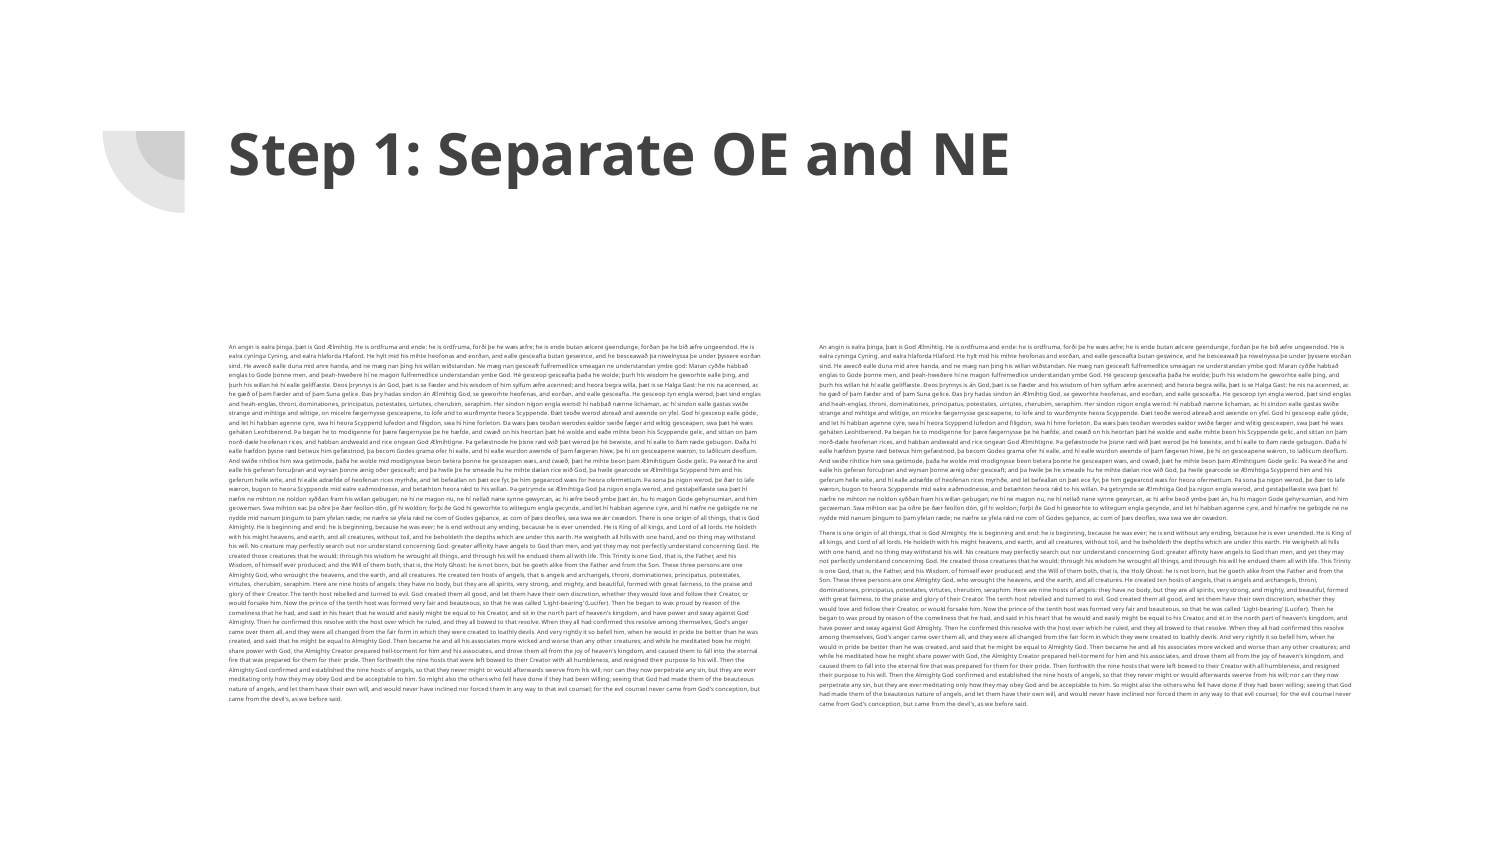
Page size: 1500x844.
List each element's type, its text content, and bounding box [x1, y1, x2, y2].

title Step 1: Separate OE and NE [213, 98, 1368, 263]
list An angin is ealra þinga, þæt is God Ælmihtig. He is ordfruma and ende: he is ordfruma, forði þe he wæs æfre; he is ende butan ælcere geendunge, forðan þe he bið æfre ungeendod. He is ealra cyninga Cyning, and ealra hlaforda Hlaford. He hylt mid his mihte heofonas and eorðan, and ealle gesceafta butan geswince, and he besceawað þa niwelnyssa þe under þyssere eorðan sind. He awecð ealle duna mid anre handa, and ne mæg nan þing his willan wiðstandan. Ne mæg nan gesceaft fulfremedlice smeagan ne understandan ymbe god: Maran cyððe habbað englas to Gode þonne men, and þeah-hweðere hí ne magon fulfremedlice understandan ymbe God. Hé gesceop gesceafta þaða he wolde; þurh his wisdom he geworhte ealle þing, and þurh his willan hé hí ealle geliffæste. Ðeos þrynnys is án God, þæt is se Fæder and his wisdom of him sylfum æfre acenned; and heora begra willa, þæt is se Halga Gast: he nis na acenned, ac he gæð of þam Fæder and of þam Suna gelice. Ðas þry hadas sindon án Ælmihtig God, se geworhte heofenas, and eorðan, and ealle gesceafta. He gesceop tyn engla werod, þæt sind englas and heah-englas, throni, dominationes, principatus, potestates, uirtutes, cherubim, seraphim. Her sindon nigon engla werod: hí nabbað nænne lichaman, ac hí sindon ealle gastas swiðe strange and mihtige and wlitige, on micelre fægernysse gesceapene, to lofe and to wurðmynte heora Scyppende. Ðæt teoðe werod abreað and awende on yfel. God hí gesceop ealle góde, and let hí habban agenne cyre, swa hí heora Scyppend lufedon and filigdon, swa hí hine forleton. Ða wæs þæs teoðan werodes ealdor swiðe fæger and wlitig gesceapen, swa þæt hé wæs geháten Leohtberend. Þa began he to modigenne for þære fægernysse þe he hæfde, and cwæð on his heortan þæt hé wolde and eaðe mihte beon his Scyppende gelic, and sittan on þam norð-dæle heofenan rices, and habban andweald and rice ongean God Ælmihtigne. Þa gefæstnode he þisne ræd wið þæt werod þe hé bewiste, and hí ealle to ðam ræde gebugon. Ðaða hí ealle hæfdon þysne ræd betwux him gefæstnod, þa becom Godes grama ofer hí ealle, and hí ealle wurdon awende of þam fægeran híwe, þe hí on gesceapene wæron, to laðlicum deoflum. And swiðe rihtlice him swa getimode, þaða he wolde mid modignysse beon betera þonne he gesceapen wæs, and cwæð, þæt he mihte beon þam Ælmihtigum Gode gelíc. Þa wearð he and ealle his geferan forcuþran and wyrsan þonne ænig oðer gesceaft; and þa hwile þe he smeade hu he mihte dælan rice wið God, þa hwile gearcode se Ælmihtiga Scyppend him and his geferum helle wíte, and hí ealle adræfde of heofenan rices myrhðe, and let befeallan on þæt ece fyr, þe him gegearcod wæs for heora ofermettum. Þa sona þa nigon werod, þe ðær to lafe wæron, bugon to heora Scyppende mid ealre eaðmodnesse, and betæhton heora rǽd to his willan. Þa getrymde se Ælmihtiga God þa nigon engla werod, and gestaþelfæste swa þæt hí næfre ne mihton ne noldon syððan fram his willan gebugan; ne hí ne magon nu, ne hí nellað nane synne gewyrcan, ac hi æfre beoð ymbe þæt án, hu hi magon Gode gehyrsumian, and him gecweman. Swa mihton eac þa oðre þe ðær feollon dón, gif hi woldon; forþi ðe God hí geworhte to wlitegum engla gecynde, and let hí habban agenne cyre, and hí næfre ne gebigde ne ne nydde mid nanum þingum to þam yfelan ræde; ne næfre se yfela rǽd ne com of Godes geþance, ac com of þæs deofles, swa swa we ǽr cwædon. There is one origin of all things, that is God Almighty. He is beginning and end: he is beginning, because he was ever; he is end without any ending, because he is ever unended. He is King of all kings, and Lord of all lords. He holdeth with his might heavens, and earth, and all creatures, without toil, and he beholdeth the depths which are under this earth. He weigheth all hills with one hand, and no thing may withstand his will. No creature may perfectly search out nor understand concerning God: greater affinity have angels to God than men, and yet they may not perfectly understand concerning God. He created those creatures that he would; through his wisdom he wrought all things, and through his will he endued them all with life. This Trinity is one God, that is, the Father, and his Wisdom, of himself ever produced; and the Will of them both, that is, the Holy Ghost: he is not born, but he goeth alike from the Father and from the Son. These three persons are one Almighty God, who wrought the heavens, and the earth, and all creatures. He created ten hosts of angels, that is angels and archangels, throni, dominationes, principatus, potestates, virtutes, cherubim, seraphim. Here are nine hosts of angels: they have no body, but they are all spirits, very strong, and mighty, and beautiful, formed with great fairness, to the praise and glory of their Creator. The tenth host rebelled and turned to evil. God created them all good, and let them have their own discretion, whether they would love and follow their Creator, or would forsake him. Now the prince of the tenth host was formed very fair and beauteous, so that he was called 'Light-bearing' (Lucifer). Then he began to wax proud by reason of the comeliness that he had, and said in his heart that he would and easily might be equal to his Creator, and sit in the north part of heaven's kingdom, and have power and sway against God Almighty. Then he confirmed this resolve with the host over which he ruled, and they all bowed to that resolve. When they all had confirmed this resolve among themselves, God's anger came over them all, and they were all changed from the fair form in which they were created to loathly devils. And very rightly it so befell him, when he would in pride be better than he was created, and said that he might be equal to Almighty God. Then became he and all his associates more wicked and worse than any other creatures; and while he meditated how he might share power with God, the Almighty Creator prepared hell-torment for him and his associates, and drove them all from the joy of heaven's kingdom, and caused them to fall into the eternal fire that was prepared for them for their pride. Then forthwith the nine hosts that were left bowed to their Creator with all humbleness, and resigned their purpose to his will. Then the Almighty God confirmed and established the nine hosts of angels, so that they never might or would afterwards swerve from his will; nor can they now perpetrate any sin, but they are ever meditating only how they may obey God and be acceptable to him. So might also the others who fell have done if they had been willing; seeing that God had made them of the beauteous nature of angels, and let them have their own will, and would never have inclined nor forced them in any way to that evil counsel; for the evil counsel never came from God's conception, but came from the devil's, as we before said. [213, 326, 777, 744]
list An angin is ealra þinga, þæt is God Ælmihtig. He is ordfruma and ende: he is ordfruma, forði þe he wæs æfre; he is ende butan ælcere geendunge, forðan þe he bið æfre ungeendod. He is ealra cyninga Cyning, and ealra hlaforda Hlaford. He hylt mid his mihte heofonas and eorðan, and ealle gesceafta butan geswince, and he besceawað þa niwelnyssa þe under þyssere eorðan sind. He awecð ealle duna mid anre handa, and ne mæg nan þing his willan wiðstandan. Ne mæg nan gesceaft fulfremedlice smeagan ne understandan ymbe god: Maran cyððe habbað englas to Gode þonne men, and þeah-hweðere hí ne magon fulfremedlice understandan ymbe God. Hé gesceop gesceafta þaða he wolde; þurh his wisdom he geworhte ealle þing, and þurh his willan hé hí ealle geliffæste. Ðeos þrynnys is án God, þæt is se Fæder and his wisdom of him sylfum æfre acenned; and heora begra willa, þæt is se Halga Gast: he nis na acenned, ac he gæð of þam Fæder and of þam Suna gelice. Ðas þry hadas sindon án Ælmihtig God, se geworhte heofenas, and eorðan, and ealle gesceafta. He gesceop tyn engla werod, þæt sind englas and heah-englas, throni, dominationes, principatus, potestates, uirtutes, cherubim, seraphim. Her sindon nigon engla werod: hí nabbað nænne lichaman, ac hí sindon ealle gastas swiðe strange and mihtige and wlitige, on micelre fægernysse gesceapene, to lofe and to wurðmynte heora Scyppende. Ðæt teoðe werod abreað and awende on yfel. God hí gesceop ealle góde, and let hí habban agenne cyre, swa hí heora Scyppend lufedon and filigdon, swa hí hine forleton. Ða wæs þæs teoðan werodes ealdor swiðe fæger and wlitig gesceapen, swa þæt hé wæs geháten Leohtberend. Þa began he to modigenne for þære fægernysse þe he hæfde, and cwæð on his heortan þæt hé wolde and eaðe mihte beon his Scyppende gelic, and sittan on þam norð-dæle heofenan rices, and habban andweald and rice ongean God Ælmihtigne. Þa gefæstnode he þisne ræd wið þæt werod þe hé bewiste, and hí ealle to ðam ræde gebugon. Ðaða hí ealle hæfdon þysne ræd betwux him gefæstnod, þa becom Godes grama ofer hí ealle, and hí ealle wurdon awende of þam fægeran híwe, þe hí on gesceapene wæron, to laðlicum deoflum. And swiðe rihtlice him swa getimode, þaða he wolde mid modignysse beon betera þonne he gesceapen wæs, and cwæð, þæt he mihte beon þam Ælmihtigum Gode gelíc. Þa wearð he and ealle his geferan forcuþran and wyrsan þonne ænig oðer gesceaft; and þa hwile þe he smeade hu he mihte dælan rice wið God, þa hwile gearcode se Ælmihtiga Scyppend him and his geferum helle wíte, and hí ealle adræfde of heofenan rices myrhðe, and let befeallan on þæt ece fyr, þe him gegearcod wæs for heora ofermettum. Þa sona þa nigon werod, þe ðær to lafe wæron, bugon to heora Scyppende mid ealre eaðmodnesse, and betæhton heora rǽd to his willan. Þa getrymde se Ælmihtiga God þa nigon engla werod, and gestaþelfæste swa þæt hí næfre ne mihton ne noldon syððan fram his willan gebugan; ne hí ne magon nu, ne hí nellað nane synne gewyrcan, ac hi æfre beoð ymbe þæt án, hu hi magon Gode gehyrsumian, and him gecweman. Swa mihton eac þa oðre þe ðær feollon dón, gif hi woldon; forþi ðe God hí geworhte to wlitegum engla gecynde, and let hí habban agenne cyre, and hí næfre ne gebigde ne ne nydde mid nanum þingum to þam yfelan ræde; ne næfre se yfela rǽd ne com of Godes geþance, ac com of þæs deofles, swa swa we ǽr cwædon. There is one origin of all things, that is God Almighty. He is beginning and end: he is beginning, because he was ever; he is end without any ending, because he is ever unended. He is King of all kings, and Lord of all lords. He holdeth with his might heavens, and earth, and all creatures, without toil, and he beholdeth the depths which are under this earth. He weigheth all hills with one hand, and no thing may withstand his will. No creature may perfectly search out nor understand concerning God: greater affinity have angels to God than men, and yet they may not perfectly understand concerning God. He created those creatures that he would; through his wisdom he wrought all things, and through his will he endued them all with life. This Trinity is one God, that is, the Father, and his Wisdom, of himself ever produced; and the Will of them both, that is, the Holy Ghost: he is not born, but he goeth alike from the Father and from the Son. These three persons are one Almighty God, who wrought the heavens, and the earth, and all creatures. He created ten hosts of angels, that is angels and archangels, throni, dominationes, principatus, potestates, virtutes, cherubim, seraphim. Here are nine hosts of angels: they have no body, but they are all spirits, very strong, and mighty, and beautiful, formed with great fairness, to the praise and glory of their Creator. The tenth host rebelled and turned to evil. God created them all good, and let them have their own discretion, whether they would love and follow their Creator, or would forsake him. Now the prince of the tenth host was formed very fair and beauteous, so that he was called 'Light-bearing' (Lucifer). Then he began to wax proud by reason of the comeliness that he had, and said in his heart that he would and easily might be equal to his Creator, and sit in the north part of heaven's kingdom, and have power and sway against God Almighty. Then he confirmed this resolve with the host over which he ruled, and they all bowed to that resolve. When they all had confirmed this resolve among themselves, God's anger came over them all, and they were all changed from the fair form in which they were created to loathly devils. And very rightly it so befell him, when he would in pride be better than he was created, and said that he might be equal to Almighty God. Then became he and all his associates more wicked and worse than any other creatures; and while he meditated how he might share power with God, the Almighty Creator prepared hell-torment for him and his associates, and drove them all from the joy of heaven's kingdom, and caused them to fall into the eternal fire that was prepared for them for their pride. Then forthwith the nine hosts that were left bowed to their Creator with all humbleness, and resigned their purpose to his will. Then the Almighty God confirmed and established the nine hosts of angels, so that they never might or would afterwards swerve from his will; nor can they now perpetrate any sin, but they are ever meditating only how they may obey God and be acceptable to him. So might also the others who fell have done if they had been willing; seeing that God had made them of the beauteous nature of angels, and let them have their own will, and would never have inclined nor forced them in any way to that evil counsel; for the evil counsel never came from God's conception, but came from the devil's, as we before said. [804, 326, 1368, 744]
